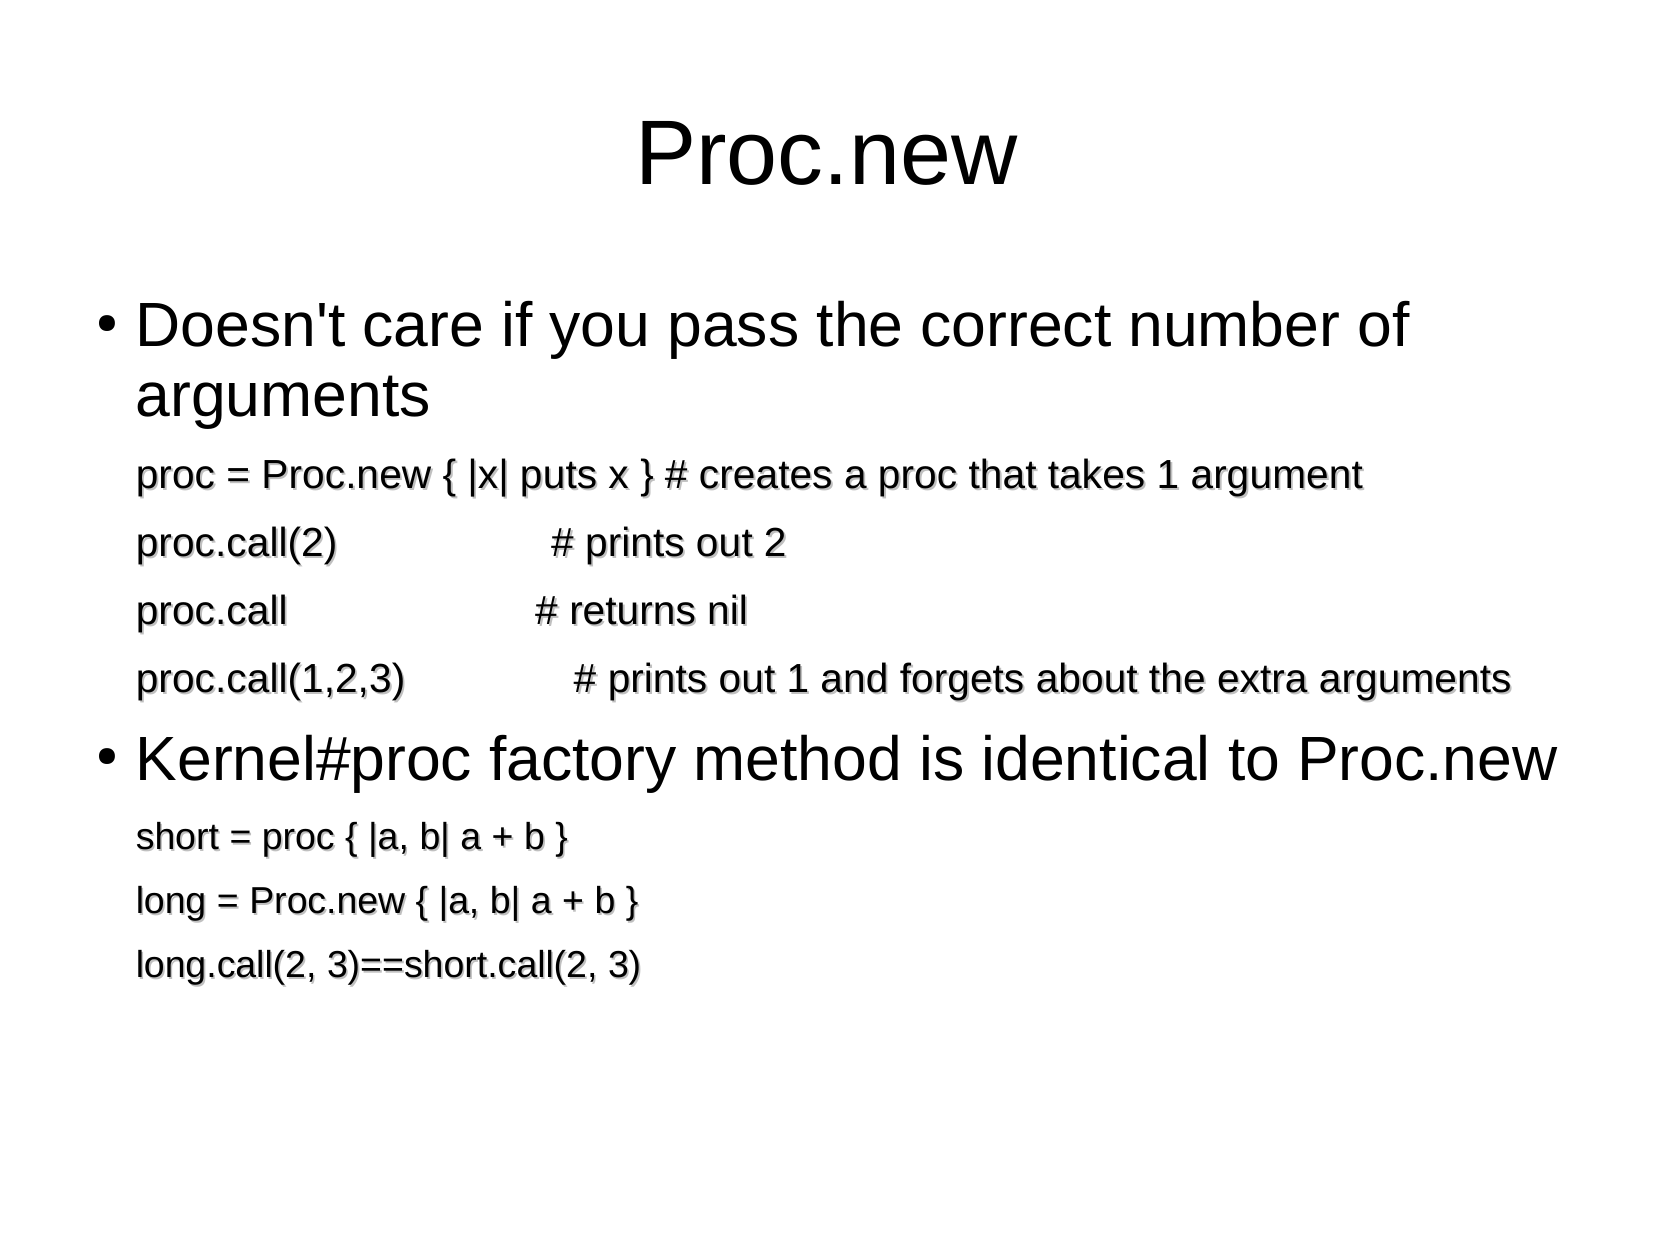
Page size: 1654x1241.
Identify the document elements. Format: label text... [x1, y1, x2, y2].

list Doesn't care if you pass the correct number of arguments proc = Proc.new { |x| puts x } # creates a proc that takes 1 argument proc.call(2) # prints out 2 proc.call # returns nil proc.call(1,2,3) # prints out 1 and forgets about the extra arguments Kernel#proc factory method is identical to Proc.new short = proc { |a, b| a + b } long = Proc.new { |a, b| a + b } long.call(2, 3)==short.call(2, 3) [82, 290, 1571, 1010]
title Proc.new [82, 49, 1571, 257]
